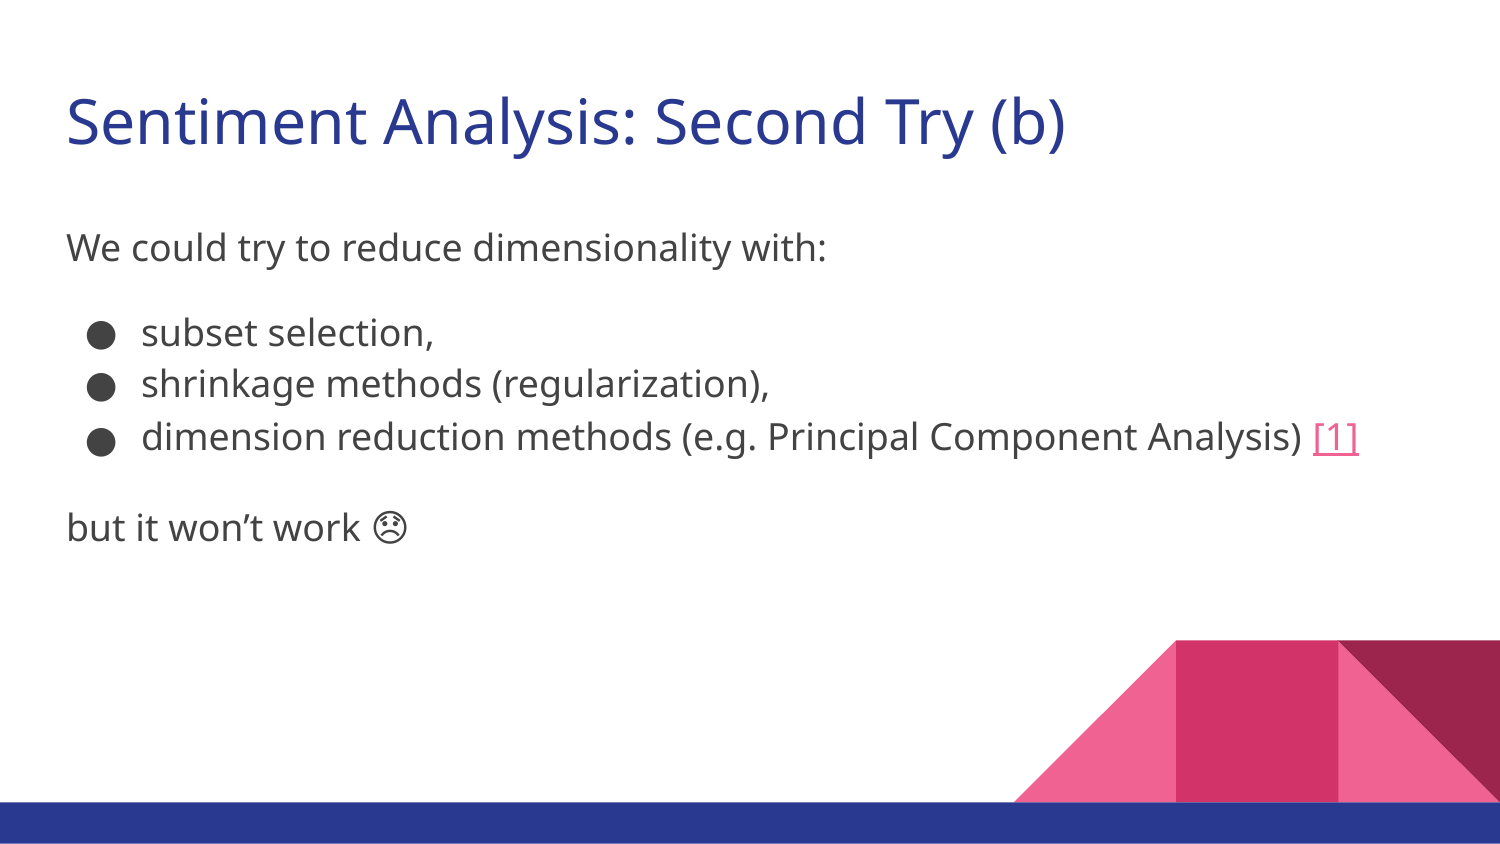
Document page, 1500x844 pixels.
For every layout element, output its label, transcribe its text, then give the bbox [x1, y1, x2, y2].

title Sentiment Analysis: Second Try (b) [51, 67, 1449, 167]
list We could try to reduce dimensionality with: subset selection, shrinkage methods (regularization), dimension reduction methods (e.g. Principal Component Analysis) [1] but it won’t work 😞 [51, 201, 1449, 750]
